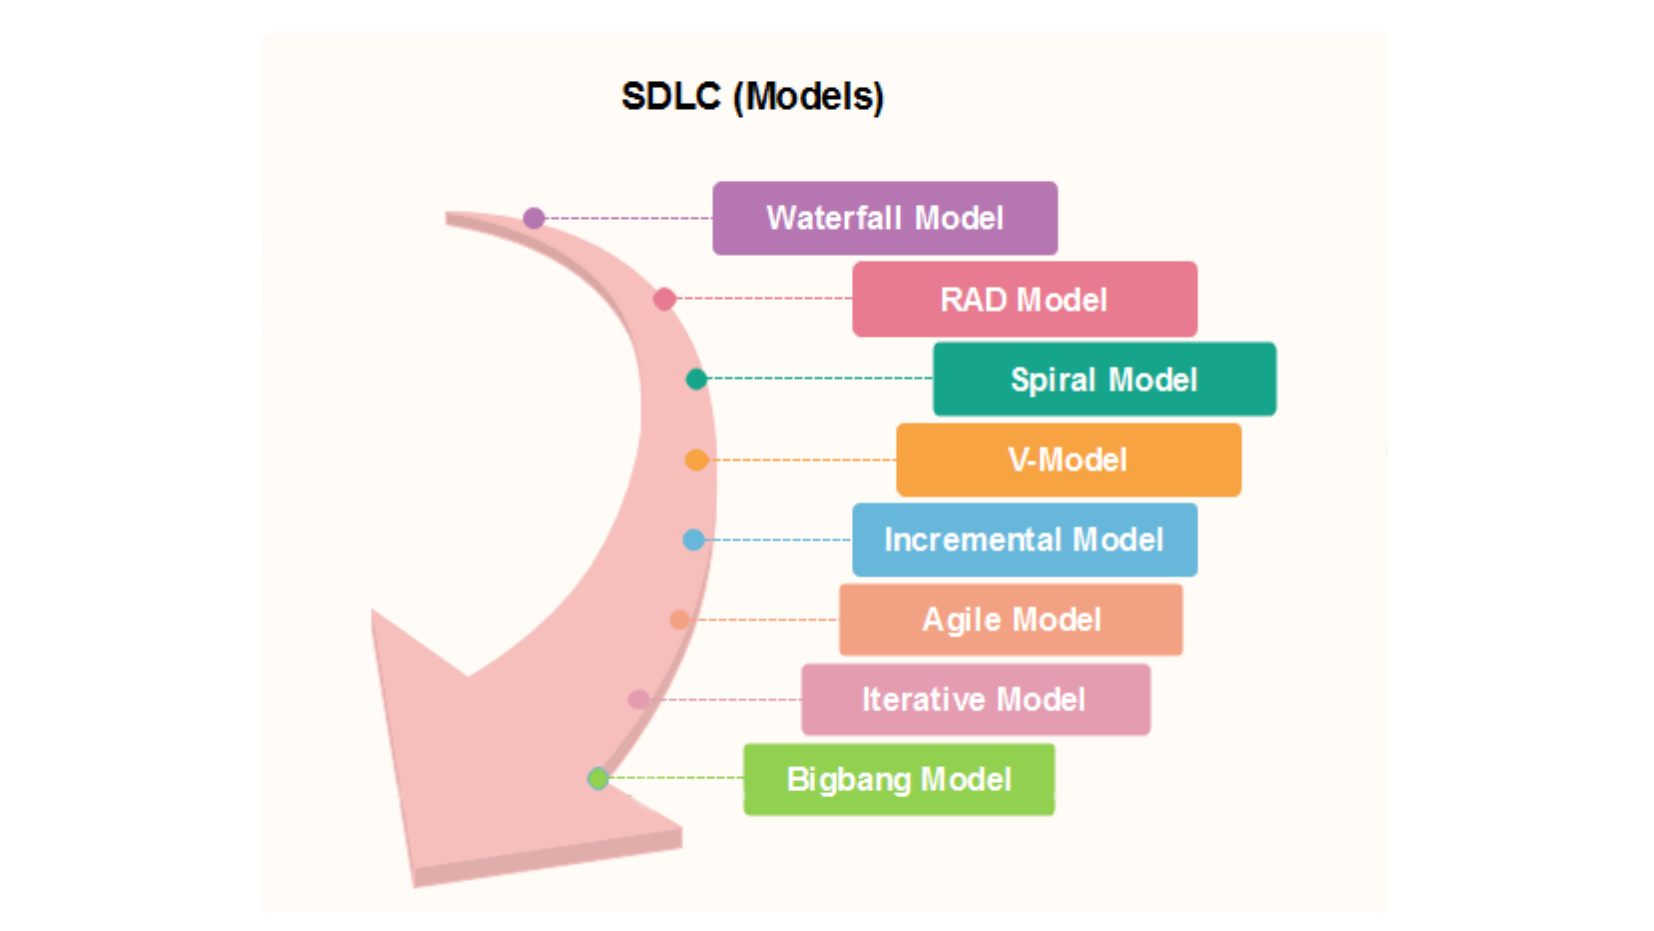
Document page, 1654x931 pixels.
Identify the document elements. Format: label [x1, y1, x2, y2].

picture [262, 34, 1388, 911]
